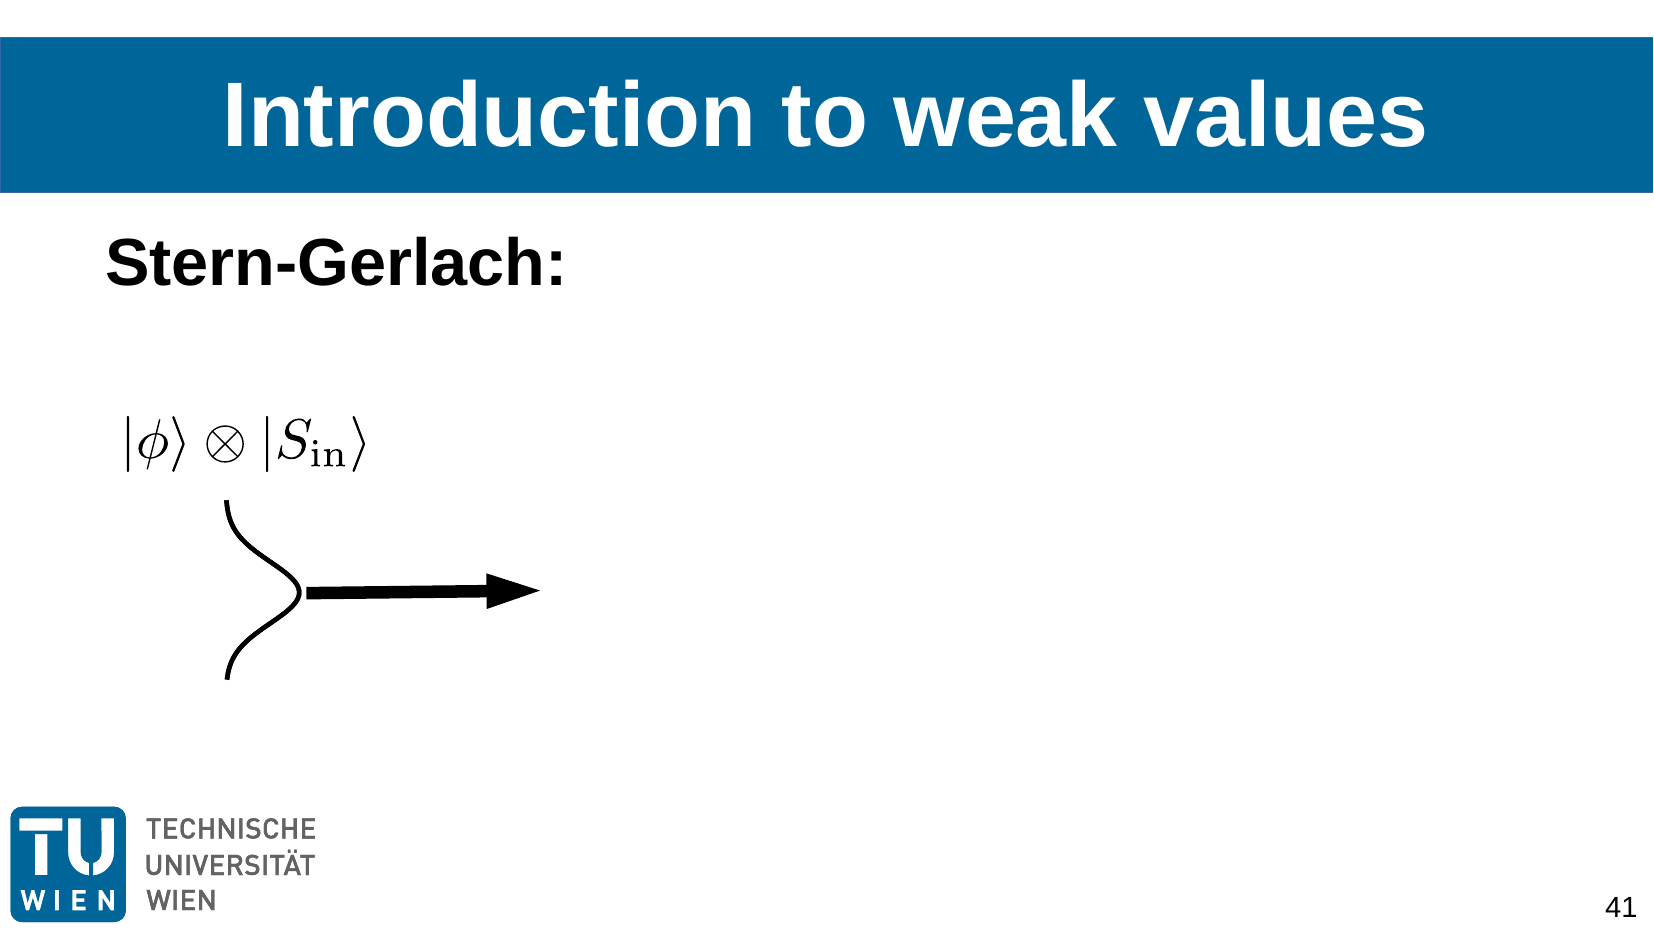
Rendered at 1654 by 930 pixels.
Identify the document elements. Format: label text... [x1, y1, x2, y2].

list Stern-Gerlach: [105, 225, 1593, 316]
picture [187, 489, 323, 692]
title Introduction to weak values [0, 37, 1653, 193]
picture [113, 390, 381, 486]
